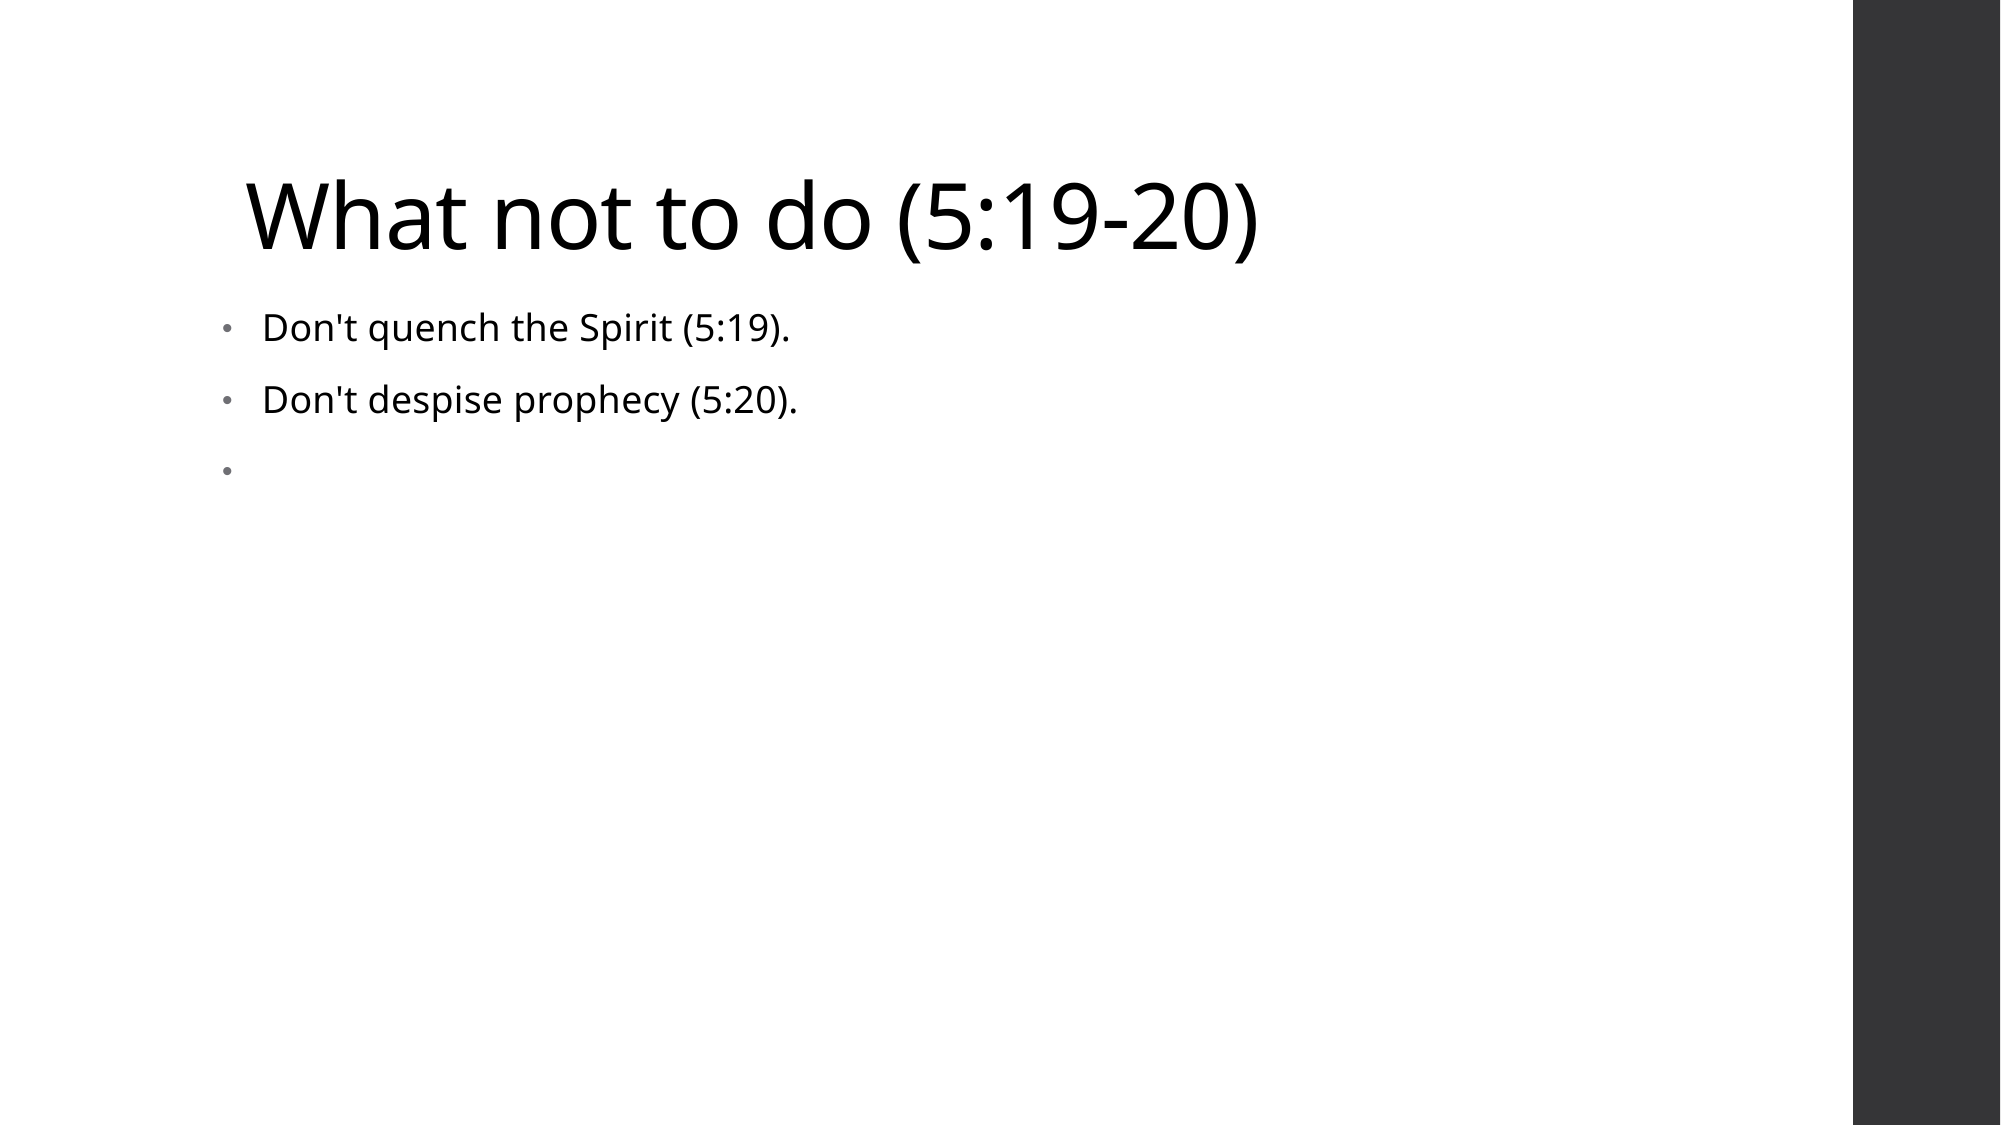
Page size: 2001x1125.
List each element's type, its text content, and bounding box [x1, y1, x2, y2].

title What not to do (5:19-20) [206, 60, 1797, 278]
list Don't quench the Spirit (5:19). Don't despise prophecy (5:20). [206, 299, 1617, 1014]
